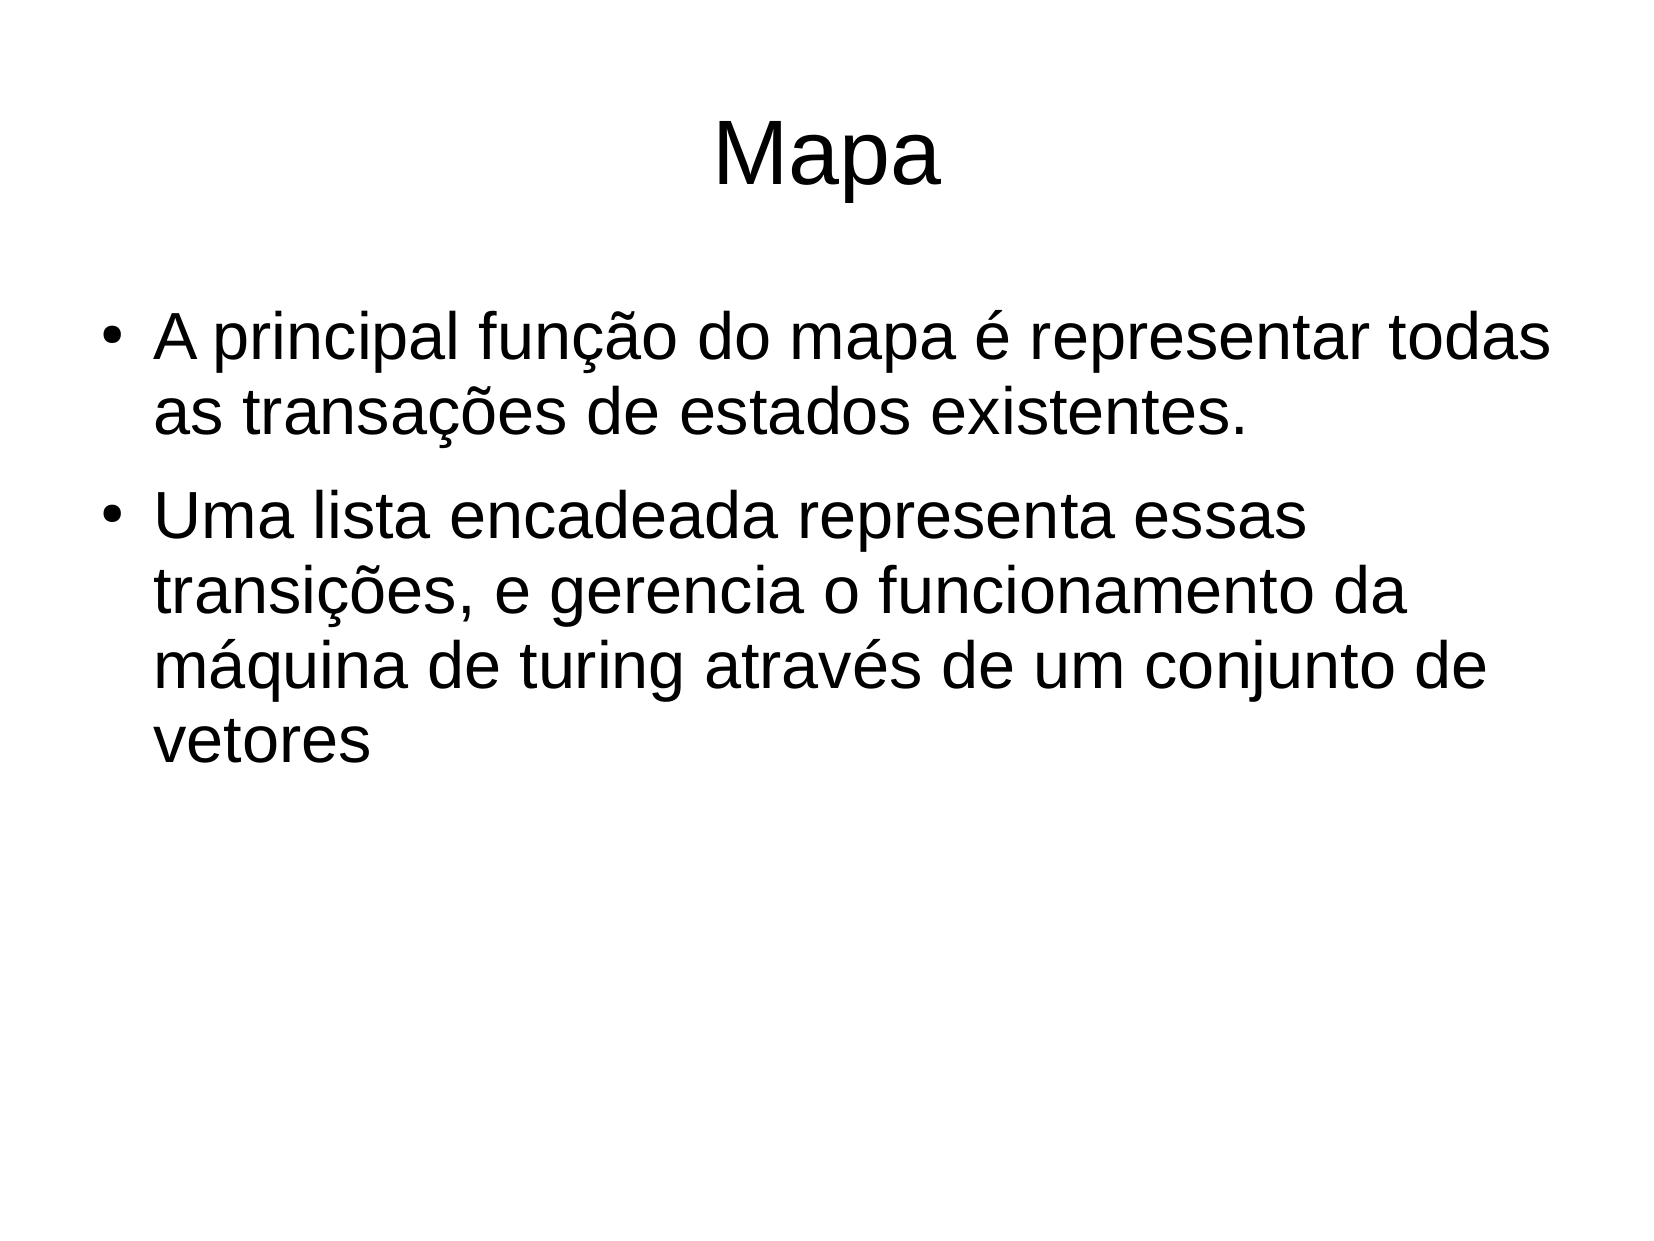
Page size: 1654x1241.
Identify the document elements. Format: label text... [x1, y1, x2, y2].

title Mapa [82, 49, 1571, 257]
list A principal função do mapa é representar todas as transações de estados existentes. Uma lista encadeada representa essas transições, e gerencia o funcionamento da máquina de turing através de um conjunto de vetores [82, 299, 1571, 1019]
